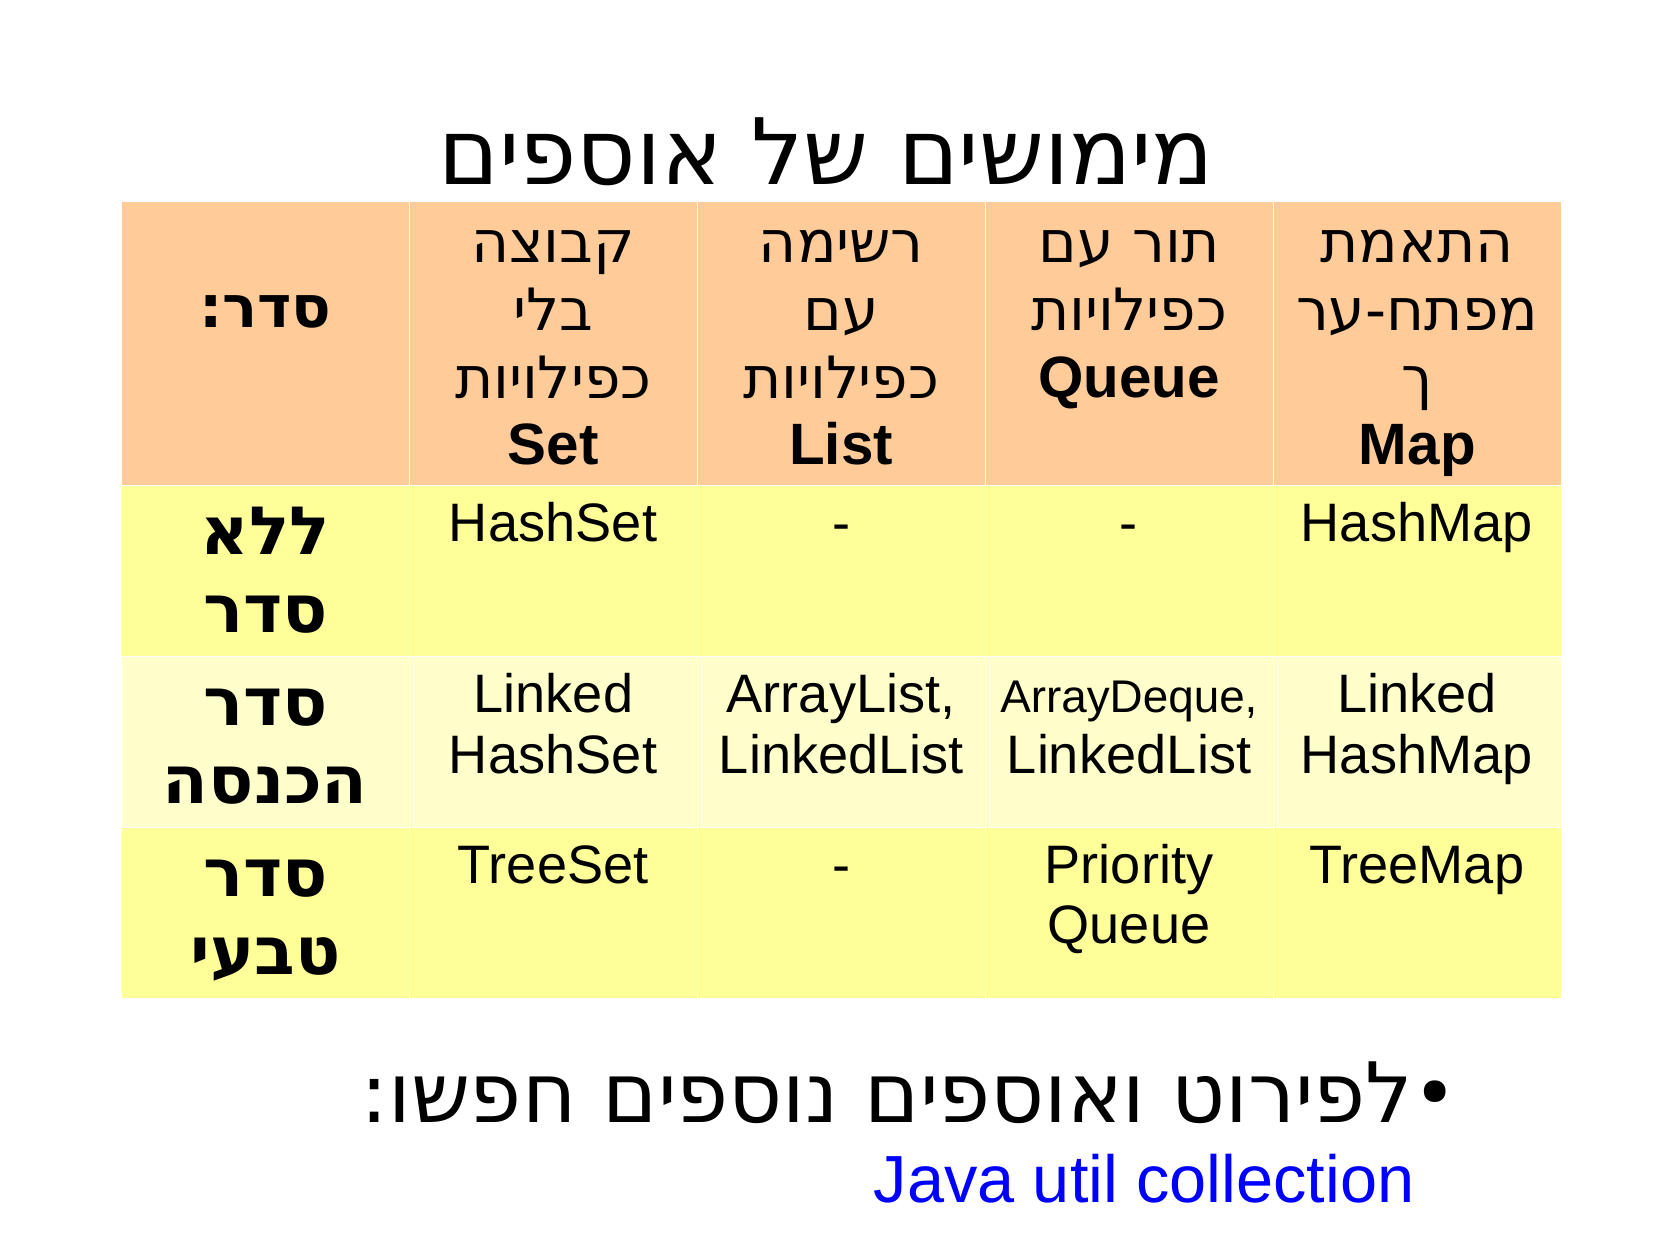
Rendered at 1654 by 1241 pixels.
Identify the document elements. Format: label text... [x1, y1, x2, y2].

text_box לפירוט ואוספים נוספים חפשו: Java util collection [163, 999, 1501, 1241]
table_cell Linked HashSet [410, 657, 697, 827]
table_cell - [698, 486, 985, 656]
table_cell Linked HashMap [1274, 657, 1561, 827]
table_cell סדר הכנסה [122, 657, 409, 827]
table_header תור עם כפילויות Queue [986, 202, 1273, 485]
table_cell - [698, 828, 985, 998]
table_cell ArrayList, LinkedList [698, 657, 985, 827]
table_cell - [986, 486, 1273, 656]
table_cell HashSet [410, 486, 697, 656]
table_header התאמת מפתח-ערך Map [1274, 202, 1561, 485]
table_cell ללא סדר [122, 486, 409, 656]
title מימושים של אוספים [82, 49, 1571, 257]
table_cell TreeSet [410, 828, 697, 998]
table_cell TreeMap [1274, 828, 1561, 998]
table_header קבוצה בלי כפילויות Set [410, 202, 697, 485]
table_header סדר: [122, 202, 409, 485]
table_cell HashMap [1274, 486, 1561, 656]
table_cell סדר טבעי [122, 828, 409, 998]
table_cell Priority Queue [986, 828, 1273, 998]
table_cell ArrayDeque, LinkedList [986, 657, 1273, 827]
table_header רשימה עם כפילויות List [698, 202, 985, 485]
